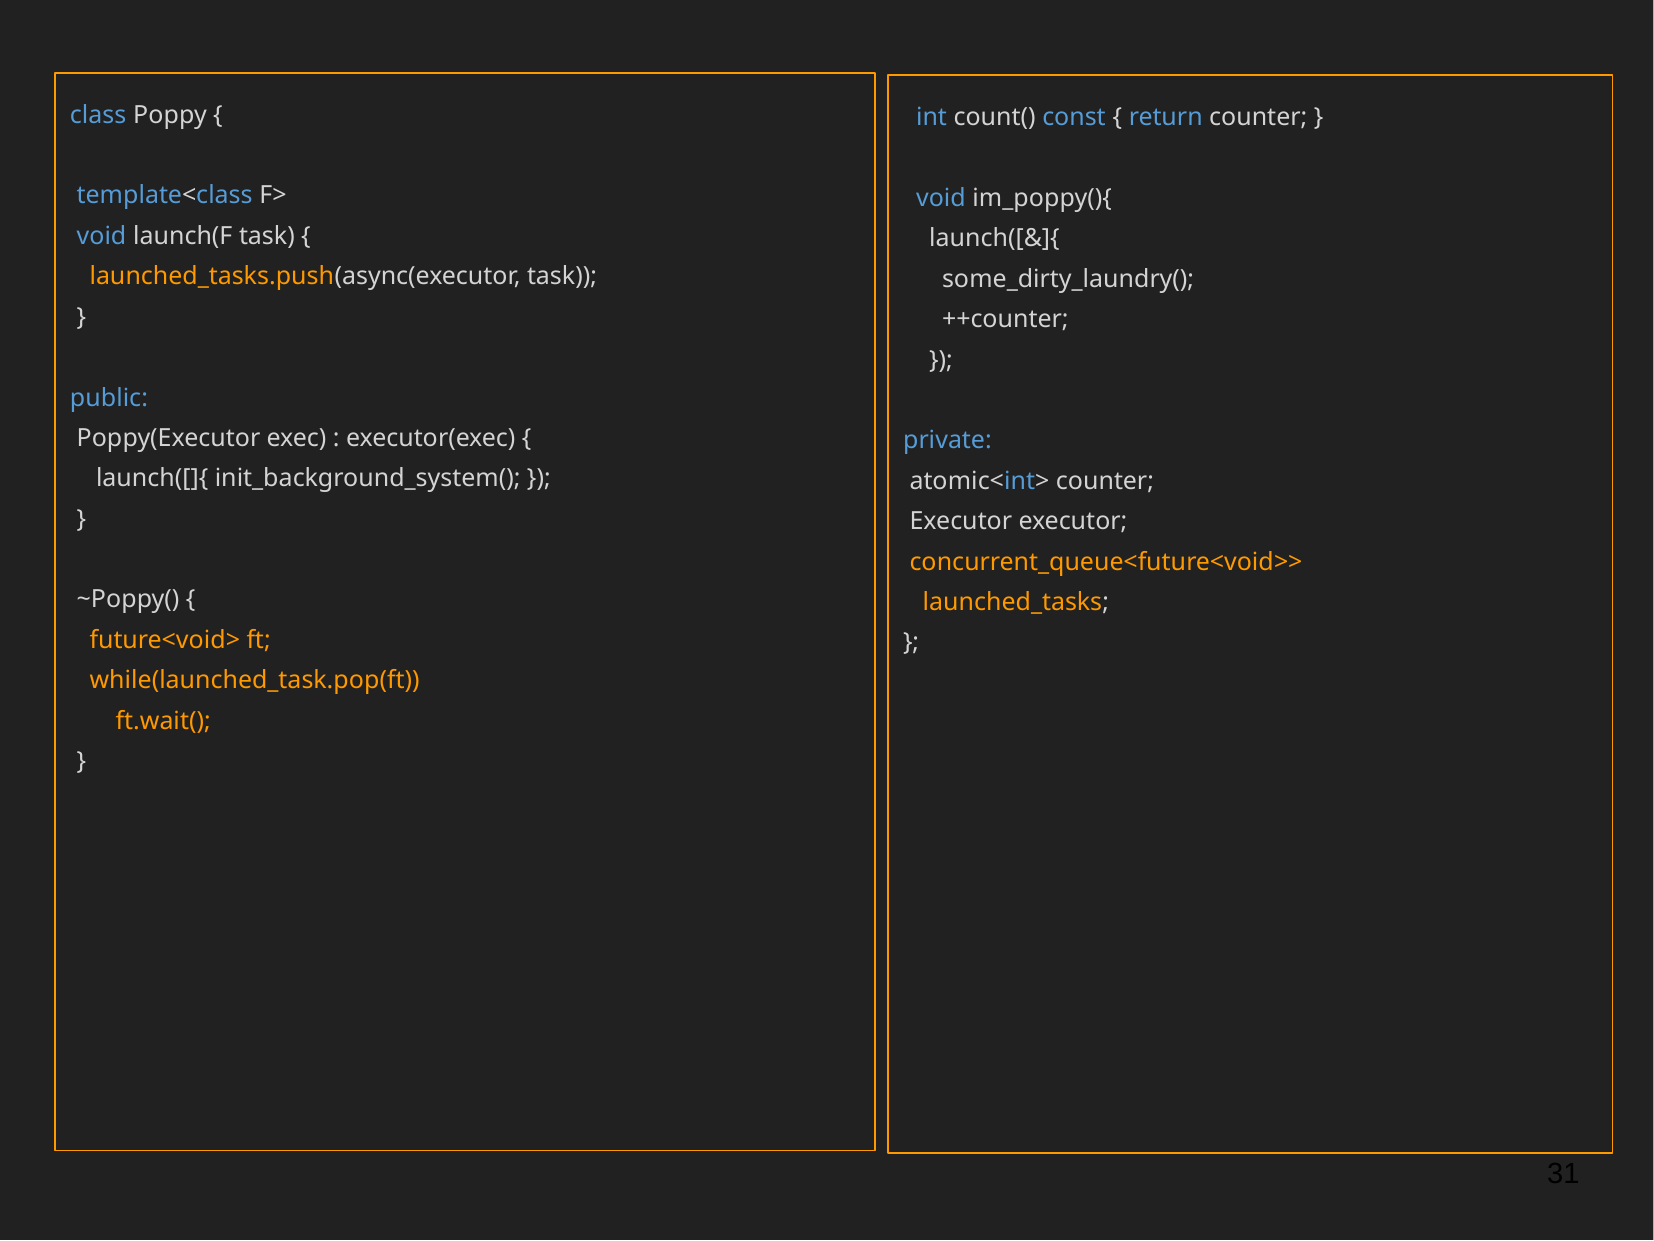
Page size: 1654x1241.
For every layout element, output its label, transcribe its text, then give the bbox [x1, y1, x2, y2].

list int count() const { return counter; } void im_poppy(){ launch([&]{ some_dirty_laundry(); ++counter; }); private: atomic<int> counter; Executor executor; concurrent_queue<future<void>> launched_tasks; }; [888, 75, 1613, 1153]
slide_number <number> [1532, 1124, 1632, 1220]
list class Poppy { template<class F> void launch(F task) { launched_tasks.push(async(executor, task)); } public: Poppy(Executor exec) : executor(exec) { launch([]{ init_background_system(); }); } ~Poppy() { future<void> ft; while(launched_task.pop(ft)) ft.wait(); } [55, 72, 875, 1151]
